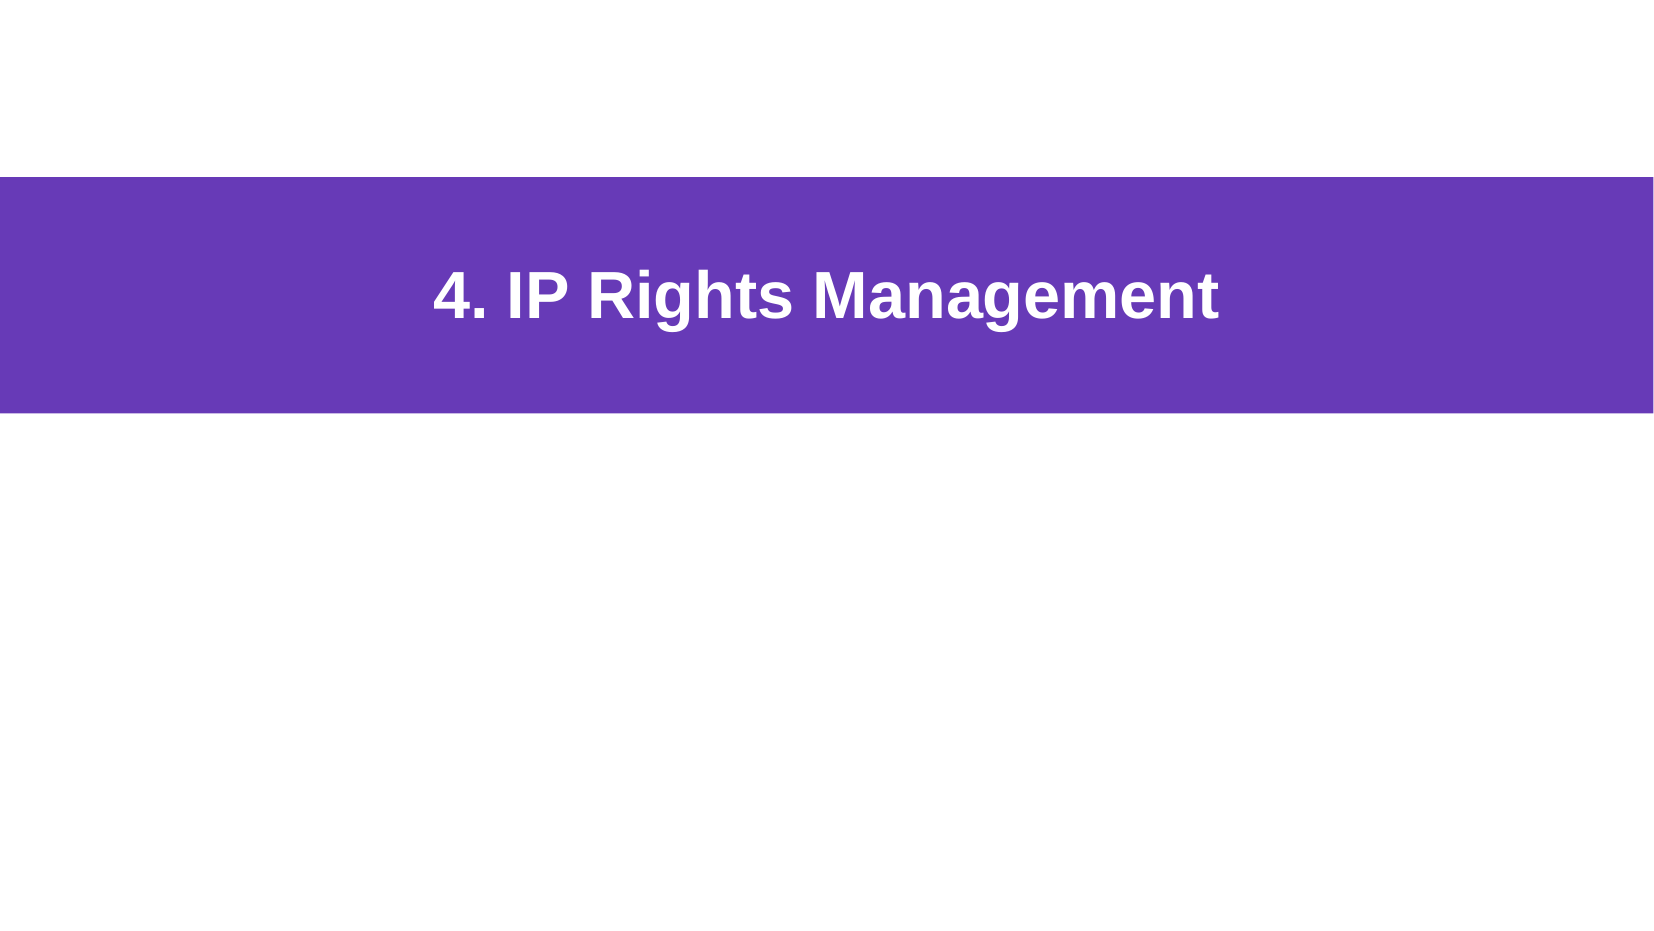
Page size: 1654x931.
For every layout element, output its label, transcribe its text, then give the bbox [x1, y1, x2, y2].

title 4. IP Rights Management [0, 177, 1654, 414]
